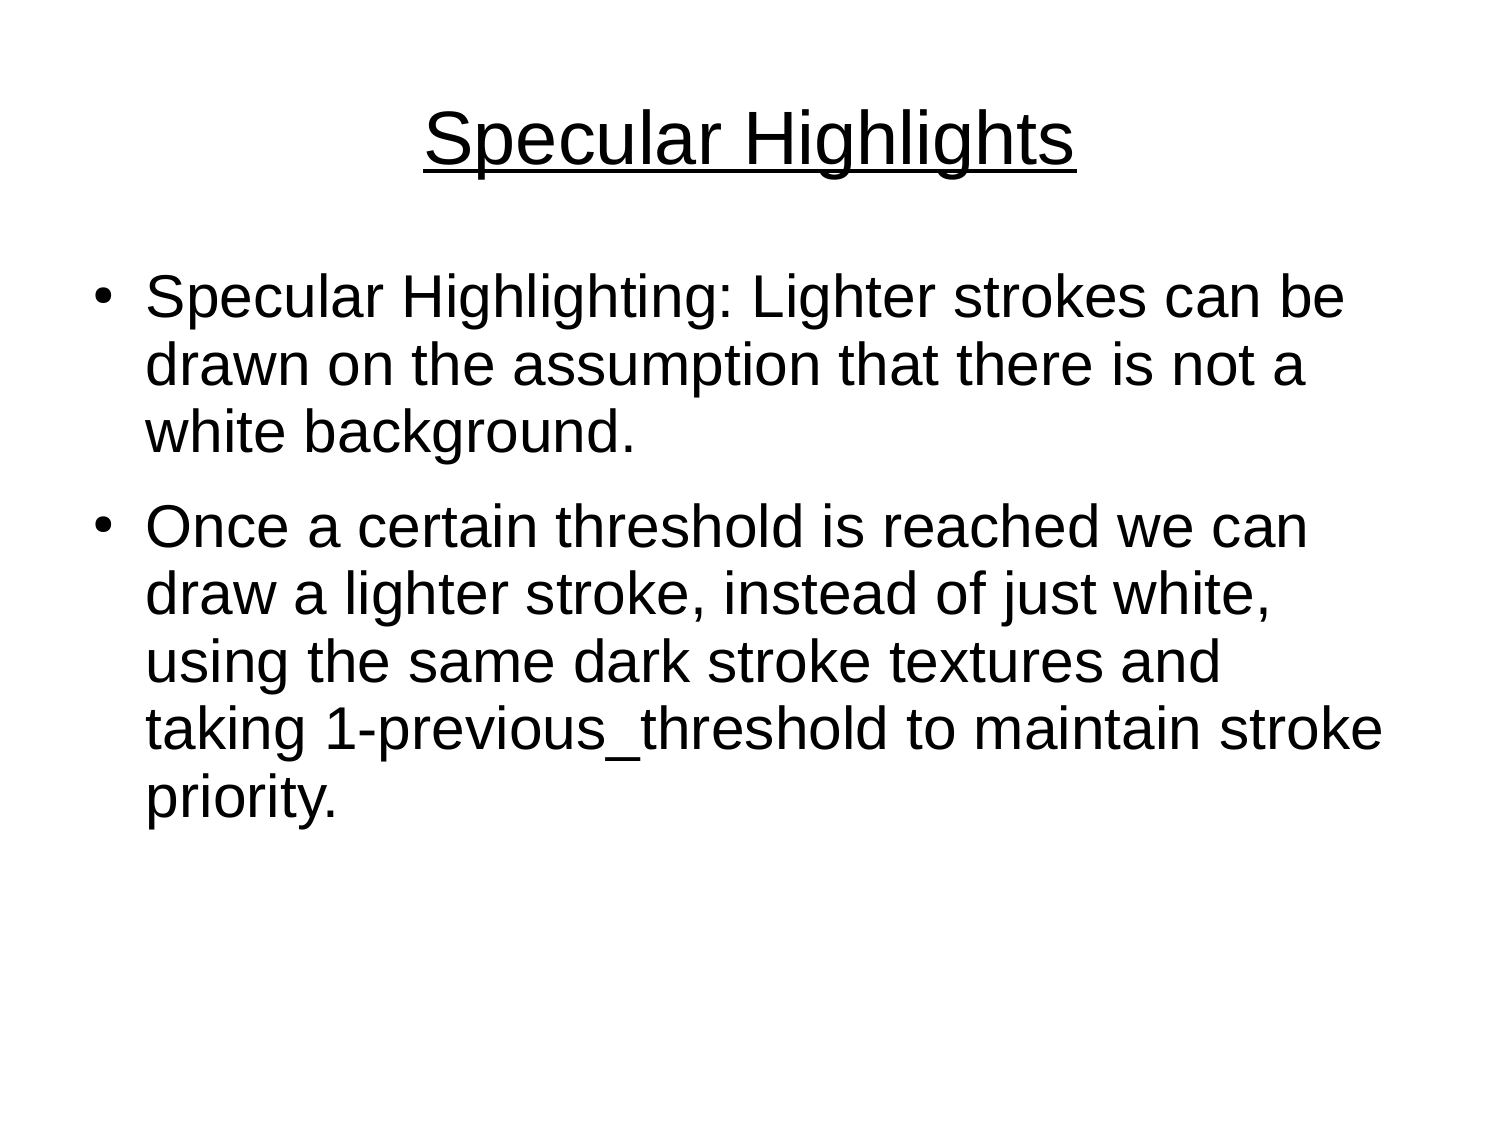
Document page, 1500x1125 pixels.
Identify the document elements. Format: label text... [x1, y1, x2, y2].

title Specular Highlights [75, 44, 1425, 233]
list Specular Highlighting: Lighter strokes can be drawn on the assumption that there is not a white background. Once a certain threshold is reached we can draw a lighter stroke, instead of just white, using the same dark stroke textures and taking 1-previous_threshold to maintain stroke priority. [75, 263, 1395, 916]
